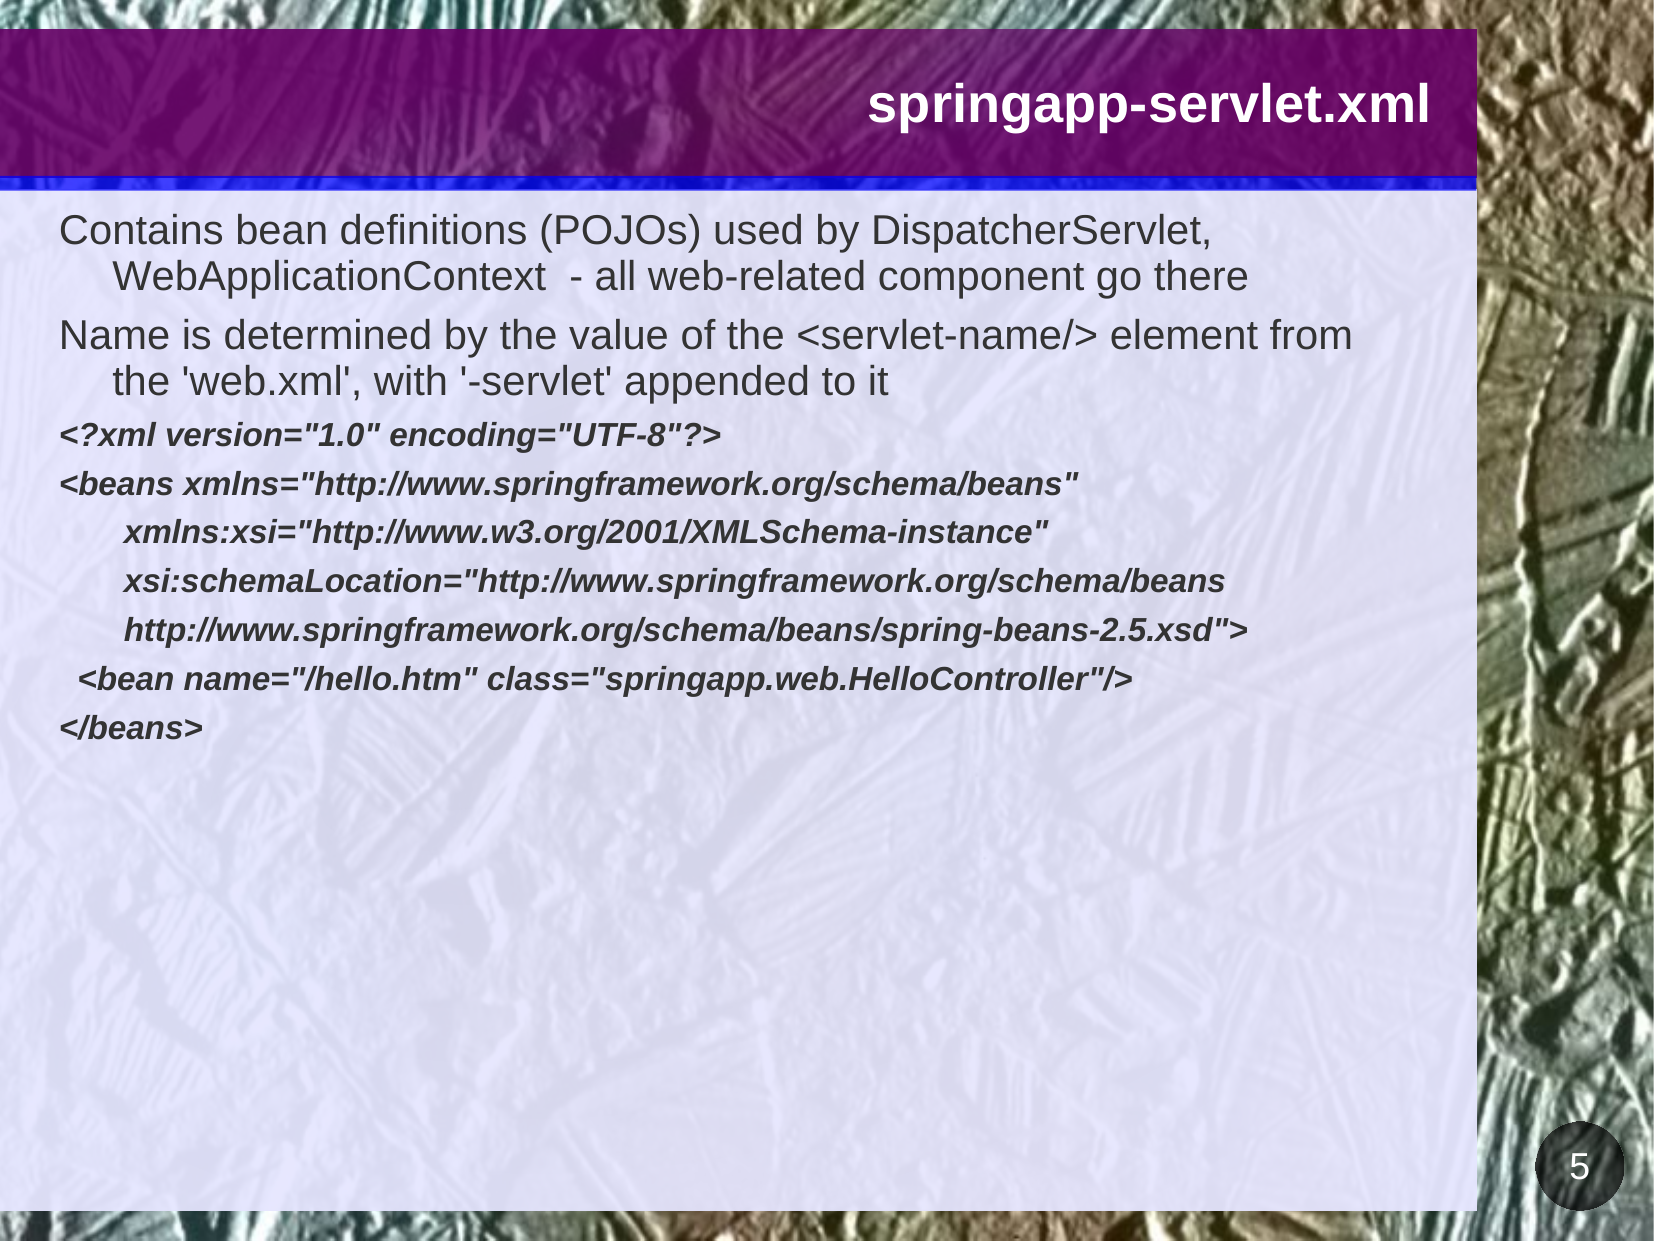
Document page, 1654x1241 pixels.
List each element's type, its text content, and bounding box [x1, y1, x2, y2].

title springapp-servlet.xml [29, 59, 1447, 148]
picture [0, 0, 1654, 1241]
list Contains bean definitions (POJOs) used by DispatcherServlet, WebApplicationContext - all web-related component go there Name is determined by the value of the <servlet-name/> element from the 'web.xml', with '-servlet' appended to it <?xml version="1.0" encoding="UTF-8"?> <beans xmlns="http://www.springframework.org/schema/beans" xmlns:xsi="http://www.w3.org/2001/XMLSchema-instance" xsi:schemaLocation="http://www.springframework.org/schema/beans http://www.springframework.org/schema/beans/spring-beans-2.5.xsd"> <bean name="/hello.htm" class="springapp.web.HelloController"/> </beans> [59, 206, 1418, 1152]
